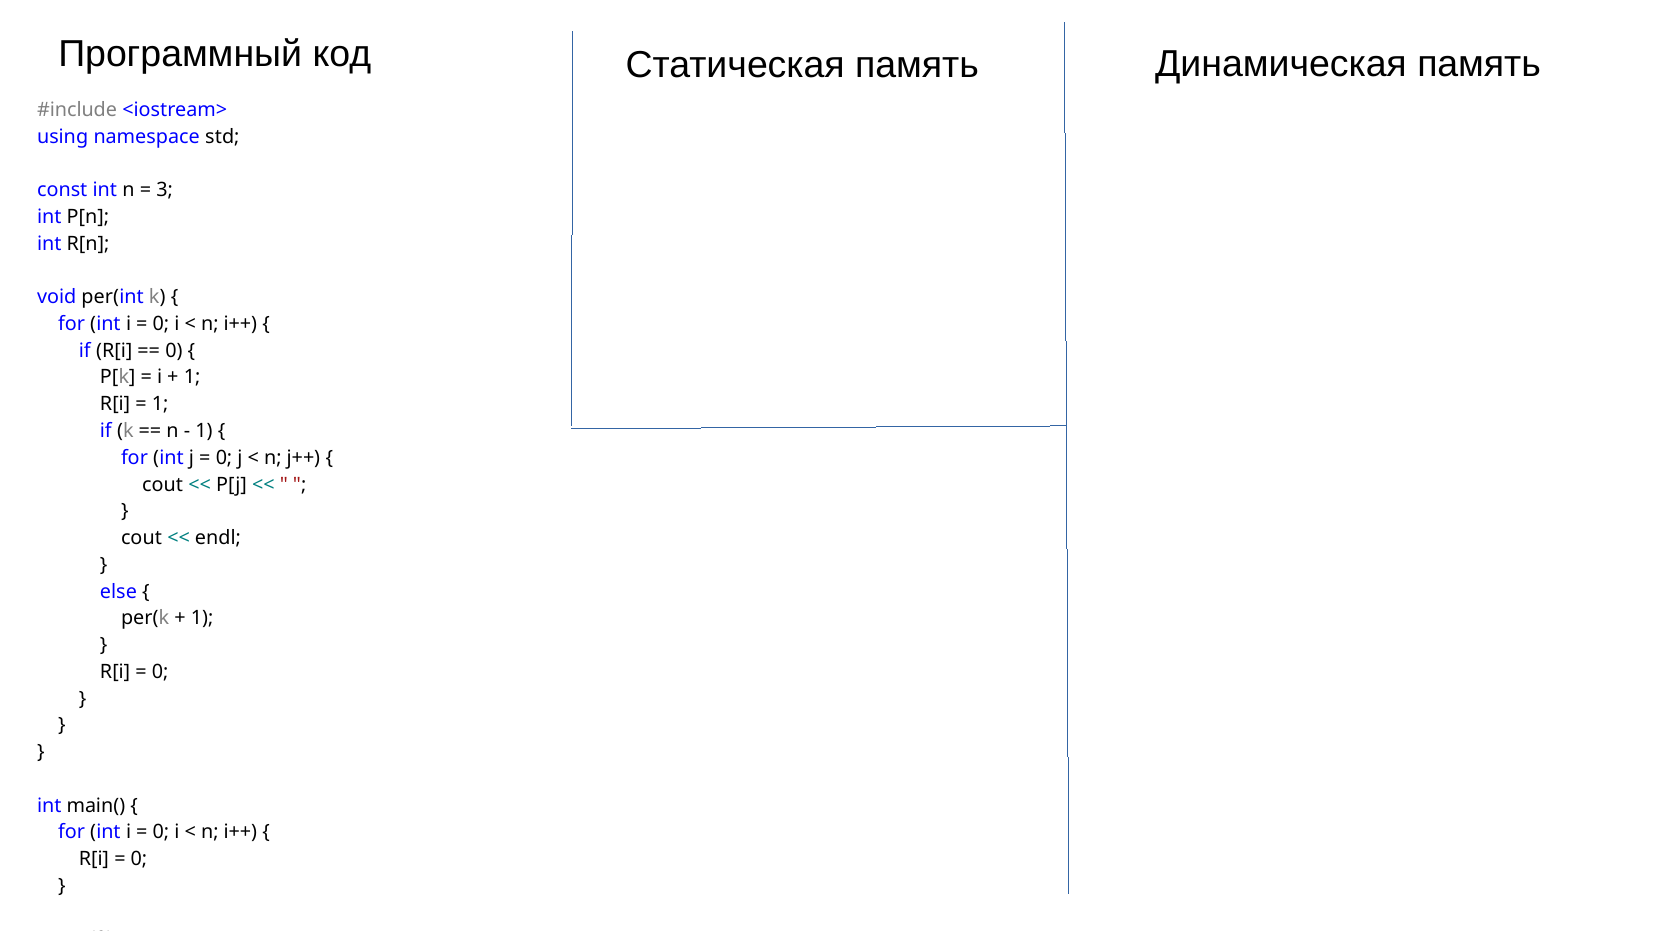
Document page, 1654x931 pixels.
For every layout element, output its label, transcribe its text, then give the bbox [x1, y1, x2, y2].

text_box Динамическая память [1140, 34, 1557, 92]
text_box Программный код [43, 25, 387, 83]
text_box #include <iostream> using namespace std; const int n = 3; int P[n]; int R[n]; void per(int k) { for (int i = 0; i < n; i++) { if (R[i] == 0) { P[k] = i + 1; R[i] = 1; if (k == n - 1) { for (int j = 0; j < n; j++) { cout << P[j] << " "; } cout << endl; } else { per(k + 1); } R[i] = 0; } } } int main() { for (int i = 0; i < n; i++) { R[i] = 0; } per(0); return 0; } [22, 88, 570, 907]
text_box Статическая память [610, 35, 995, 93]
